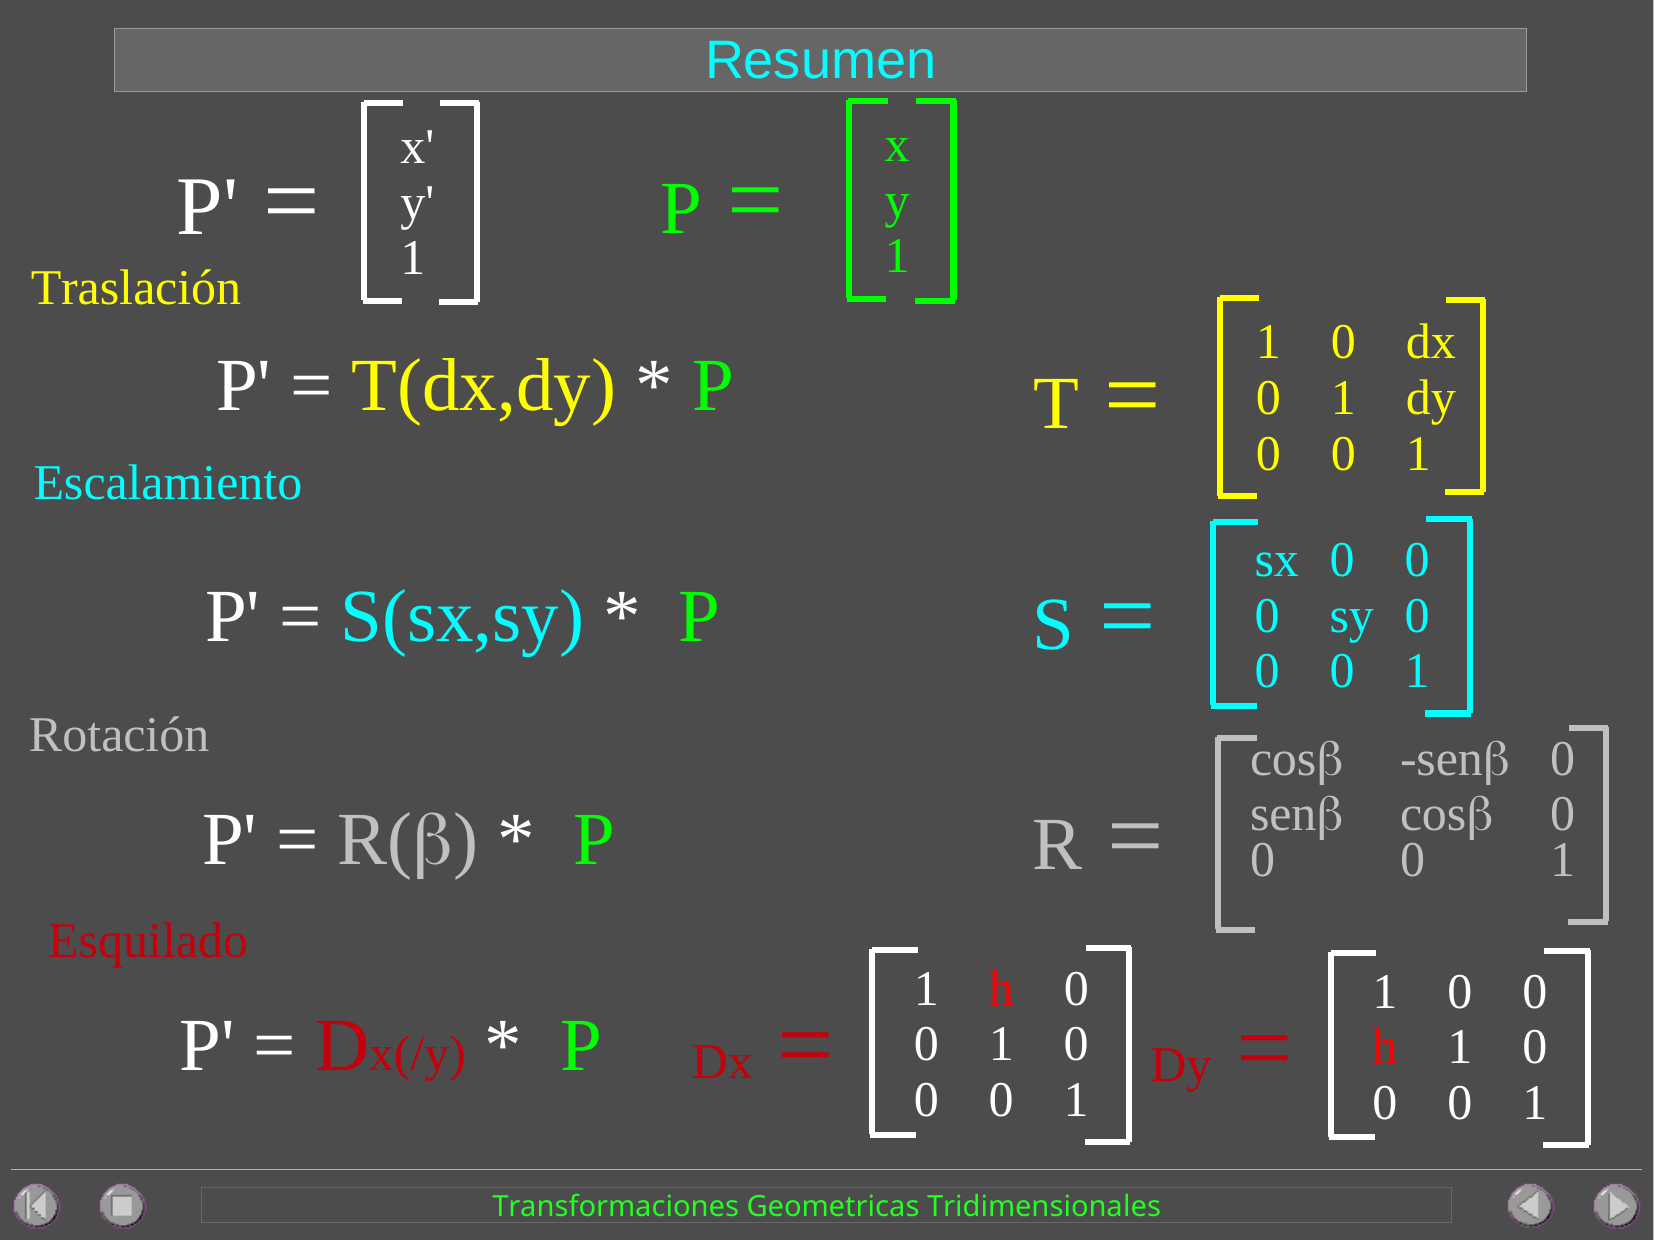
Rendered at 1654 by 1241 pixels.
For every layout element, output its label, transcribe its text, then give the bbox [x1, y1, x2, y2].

text_box P' = T(dx,dy) * P [216, 343, 999, 434]
text_box P' = S(sx,sy) * P [205, 574, 963, 665]
text_box x y 1 [884, 117, 929, 298]
text_box T = [1033, 339, 1204, 460]
text_box x' y' 1 [400, 119, 445, 300]
text_box Esquilado [48, 912, 266, 973]
text_box 1 0 0 h 1 0 0 0 1 [1372, 963, 1565, 1144]
title Resumen [114, 28, 1527, 92]
text_box 1 0 dx 0 1 dy 0 0 1 [1255, 314, 1466, 495]
text_box Dy = [1150, 992, 1320, 1113]
text_box Dx = [691, 989, 862, 1110]
text_box P' = R() * P [202, 797, 771, 891]
text_box R = [1032, 780, 1202, 901]
picture [1591, 1181, 1642, 1232]
text_box Escalamiento [33, 454, 348, 515]
text_box cosb -senb 0 senb cosb 0 0 0 1 [1249, 730, 1594, 932]
picture [11, 1181, 62, 1232]
text_box P' = Dx(/y) * P [179, 1003, 636, 1124]
picture [97, 1181, 148, 1232]
text_box sx 0 0 0 sy 0 0 0 1 [1254, 532, 1453, 713]
picture [1505, 1181, 1556, 1231]
text_box Rotación [28, 707, 294, 768]
text_box 1 h 0 0 1 0 0 0 1 [913, 960, 1107, 1141]
text_box S = [1032, 560, 1202, 682]
text_box P' = [176, 145, 346, 267]
text_box Traslación [30, 260, 280, 321]
text_box P = [660, 144, 830, 265]
